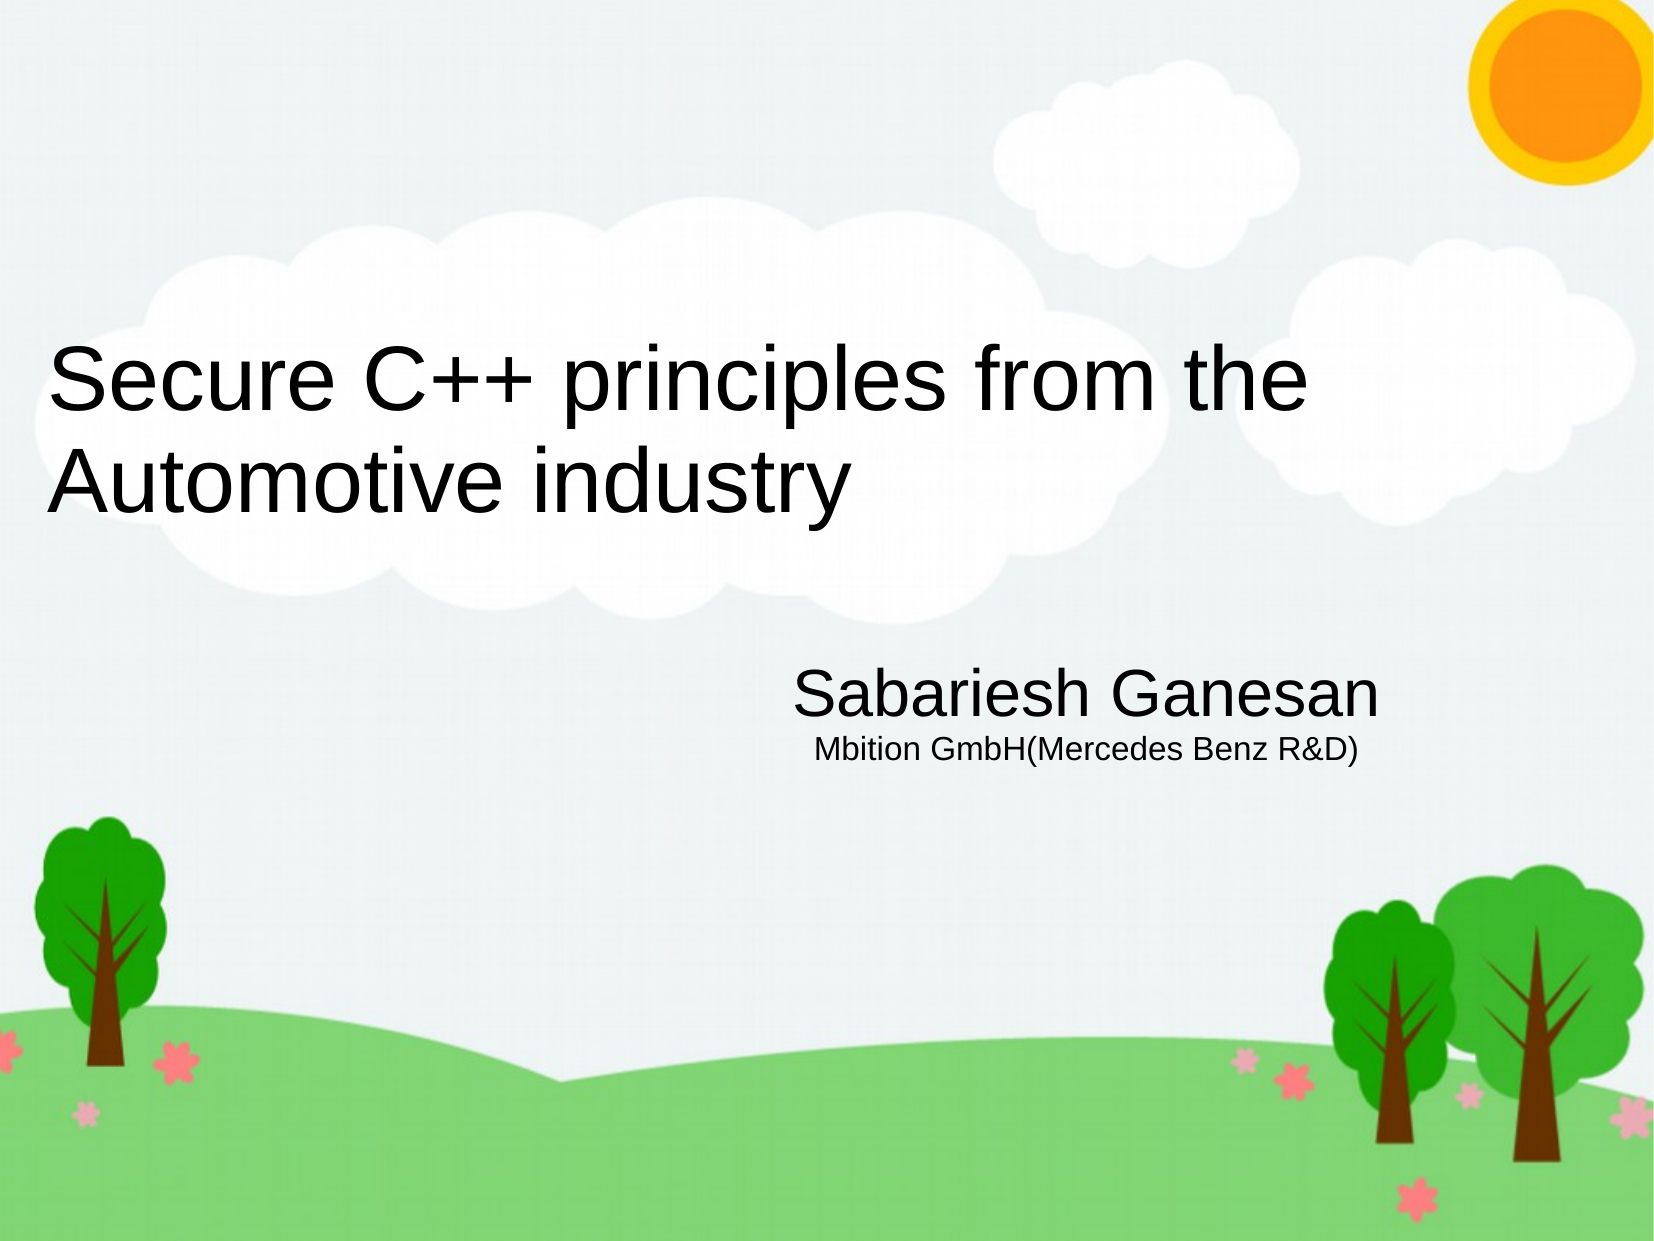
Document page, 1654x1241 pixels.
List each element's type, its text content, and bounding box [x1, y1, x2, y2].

picture [0, 0, 1654, 1241]
subtitle Sabariesh Ganesan Mbition GmbH(Mercedes Benz R&D) [661, 632, 1512, 792]
title Secure C++ principles from the Automotive industry [47, 283, 1512, 577]
